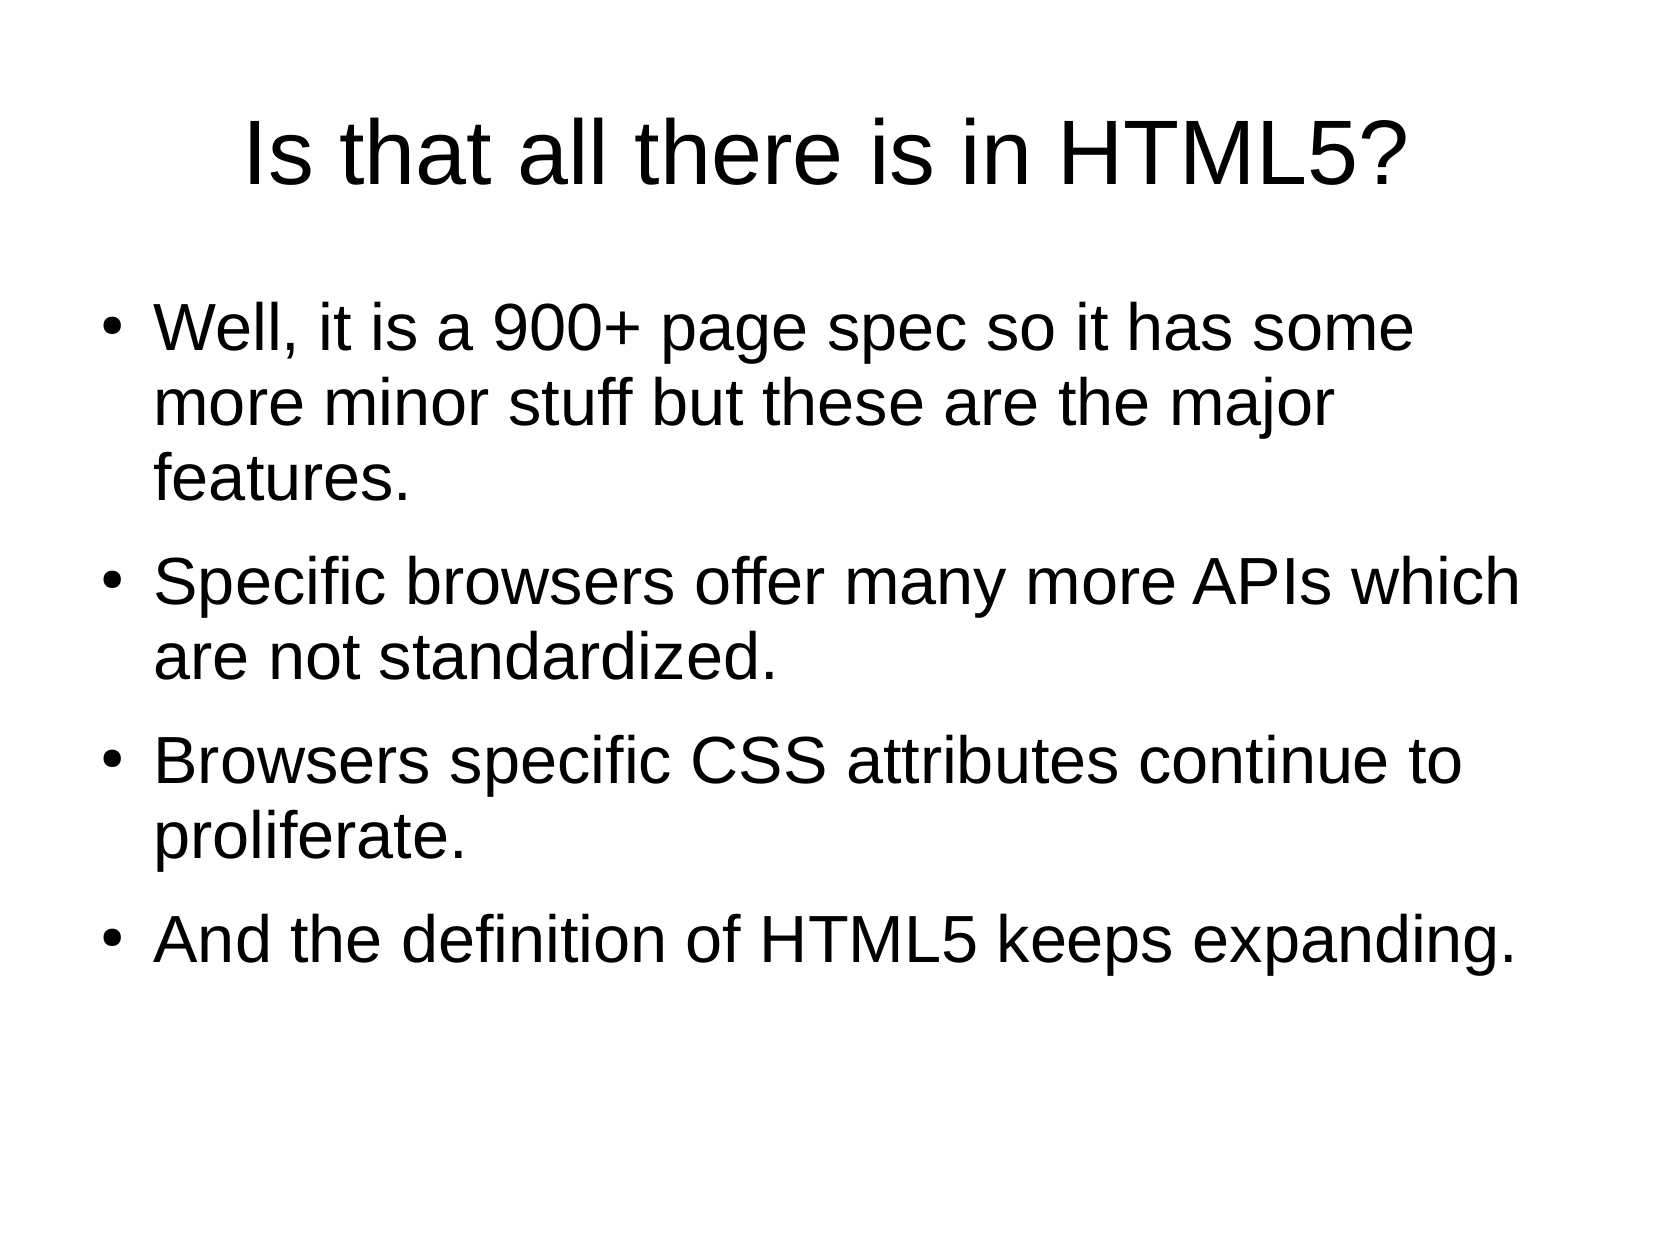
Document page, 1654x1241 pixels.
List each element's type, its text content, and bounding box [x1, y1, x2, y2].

title Is that all there is in HTML5? [82, 49, 1571, 257]
list Well, it is a 900+ page spec so it has some more minor stuff but these are the major features. Specific browsers offer many more APIs which are not standardized. Browsers specific CSS attributes continue to proliferate. And the definition of HTML5 keeps expanding. [82, 290, 1571, 1109]
